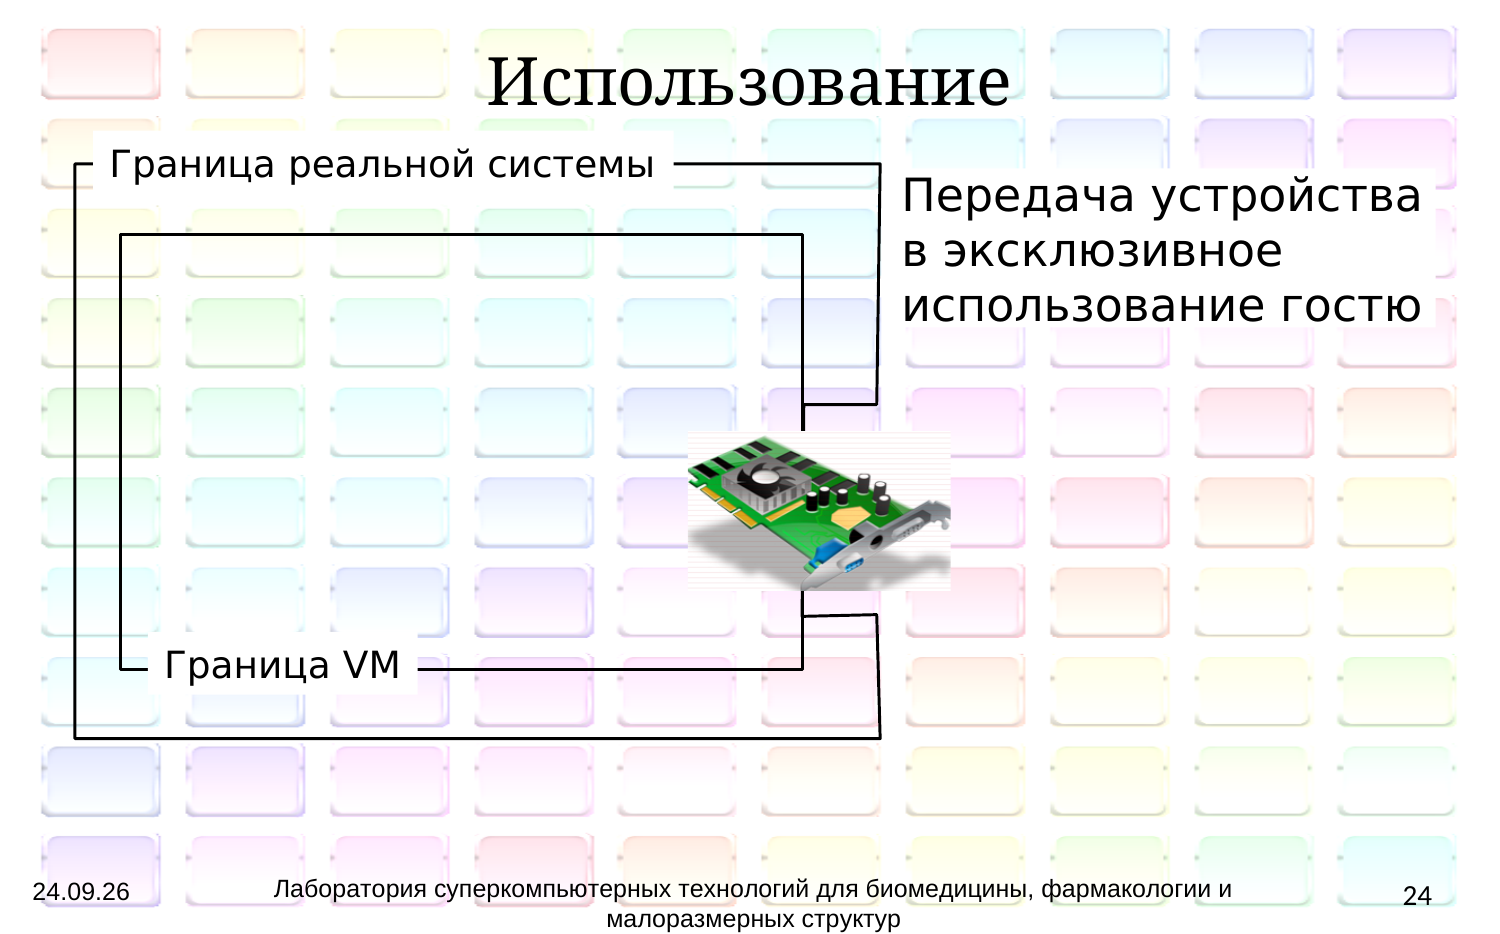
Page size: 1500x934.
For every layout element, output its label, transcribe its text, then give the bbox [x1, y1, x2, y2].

text_box Лаборатория суперкомпьютерных технологий для биомедицины, фармакологии и малоразмерных структур [171, 864, 1338, 915]
text_box <номер> [1387, 868, 1473, 918]
text_box Граница VM [147, 631, 418, 695]
title Использование [75, 31, 1426, 127]
text_box Передача устройства в эксклюзивное использование гостю [897, 168, 1436, 328]
text_box 11.03.12 [17, 868, 184, 918]
picture [0, 0, 1500, 934]
text_box Граница реальной системы [93, 130, 674, 194]
